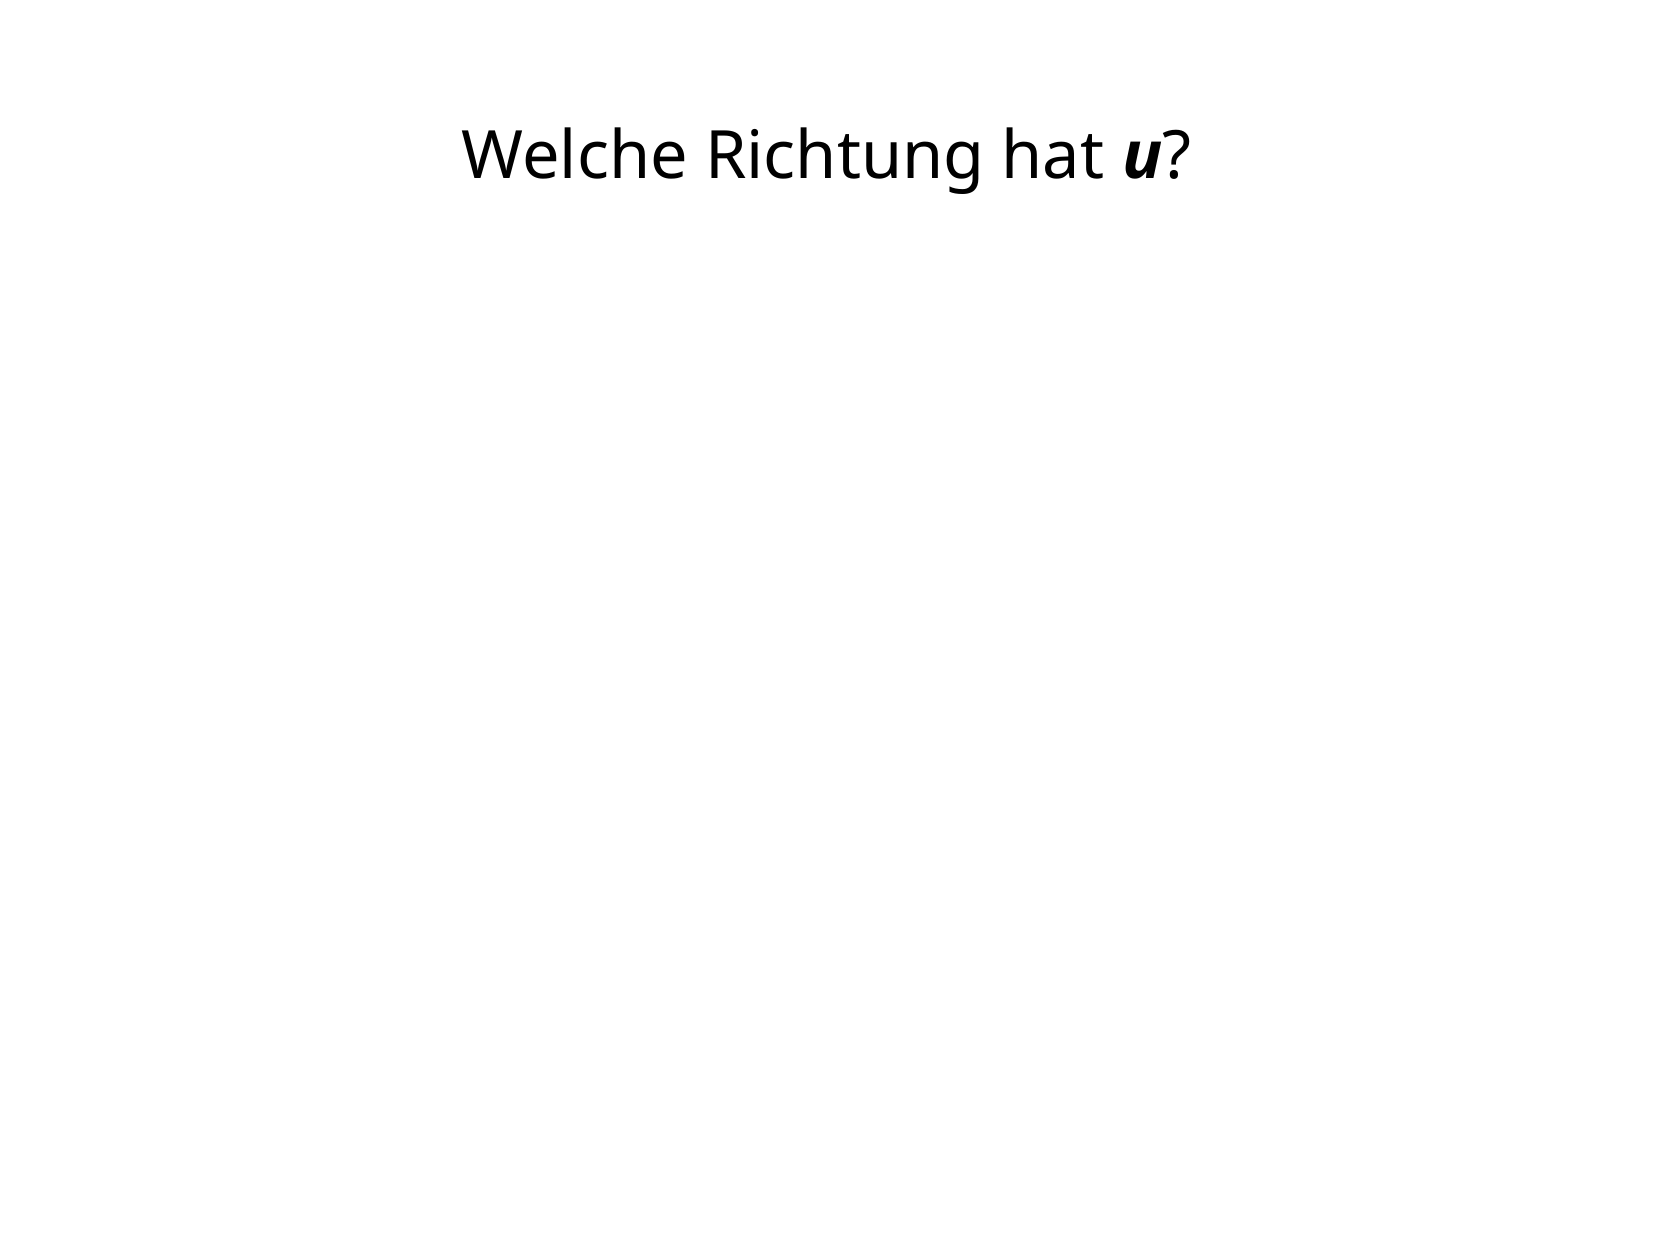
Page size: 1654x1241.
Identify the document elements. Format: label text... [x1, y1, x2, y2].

title Welche Richtung hat u? [82, 49, 1571, 257]
